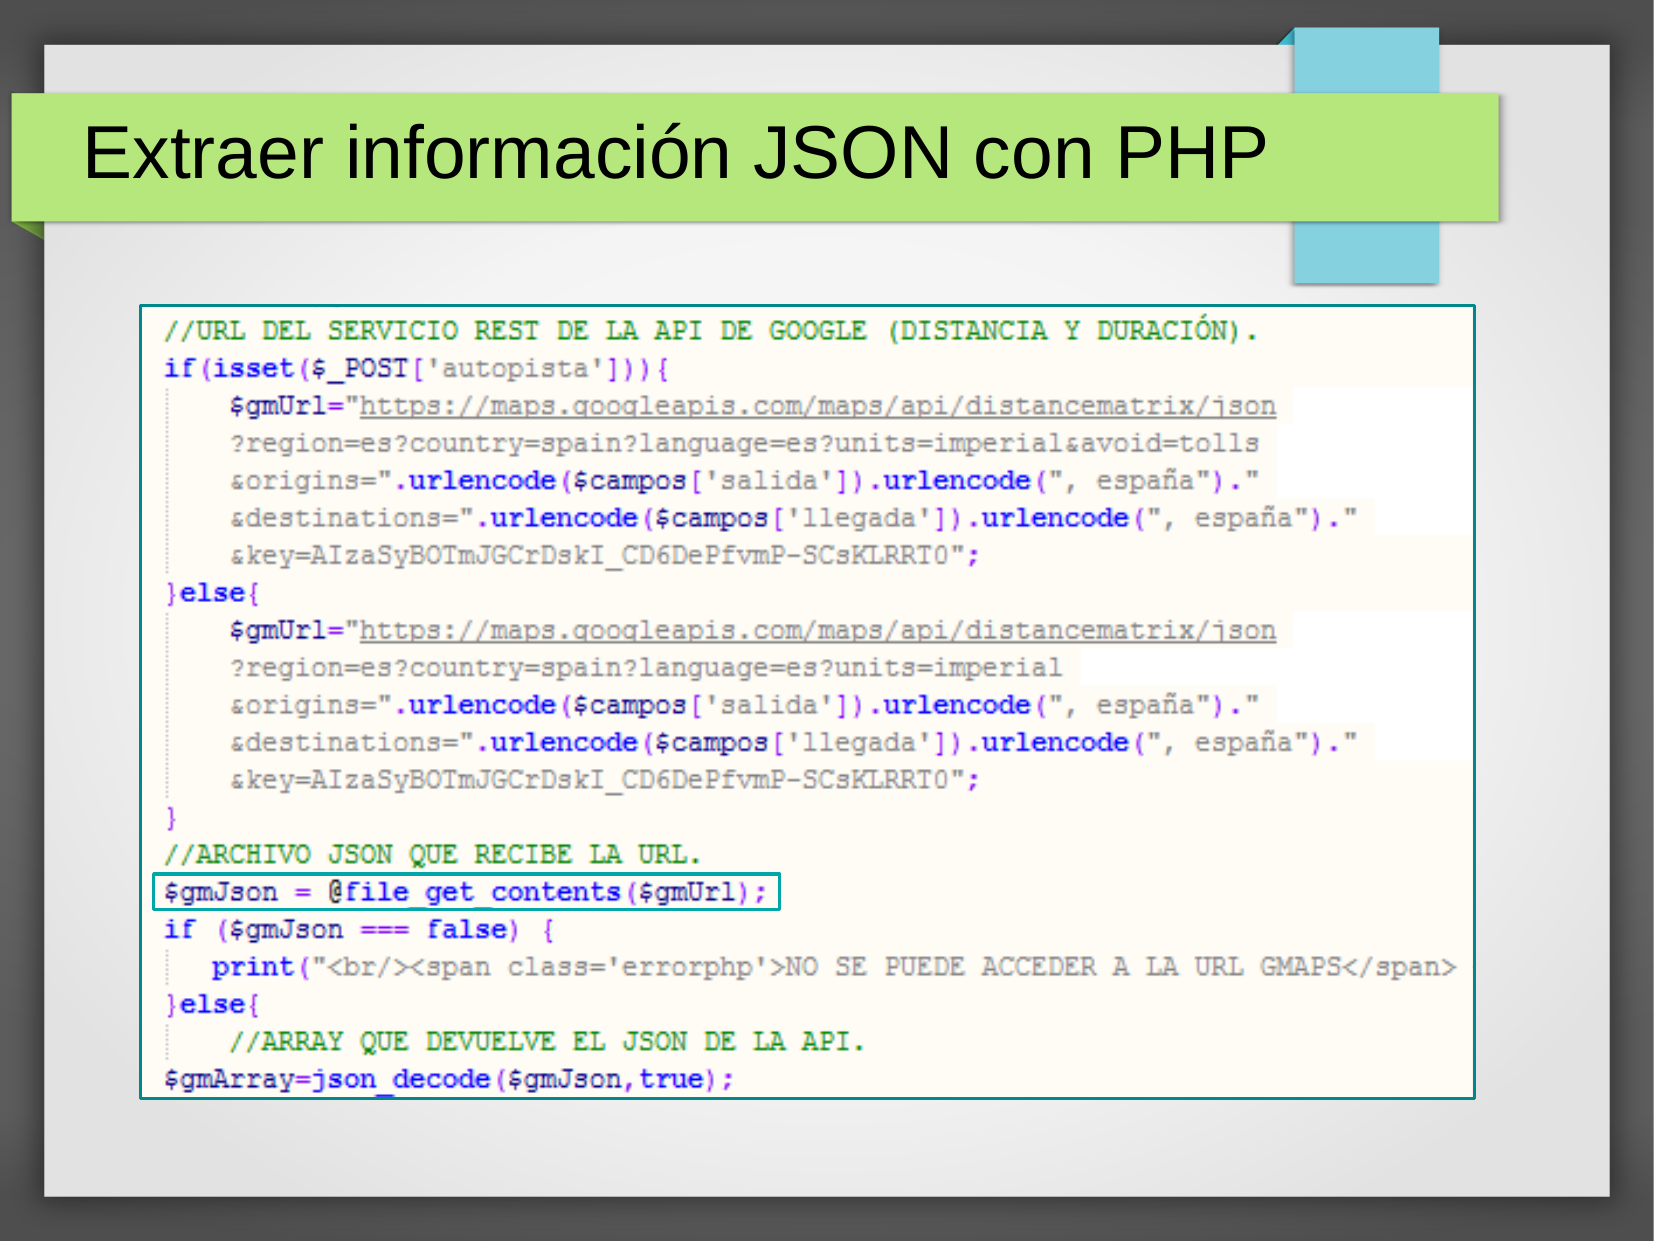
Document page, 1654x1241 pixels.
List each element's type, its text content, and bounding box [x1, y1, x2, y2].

picture [0, 0, 1654, 1241]
title Extraer información JSON con PHP [82, 49, 1571, 257]
